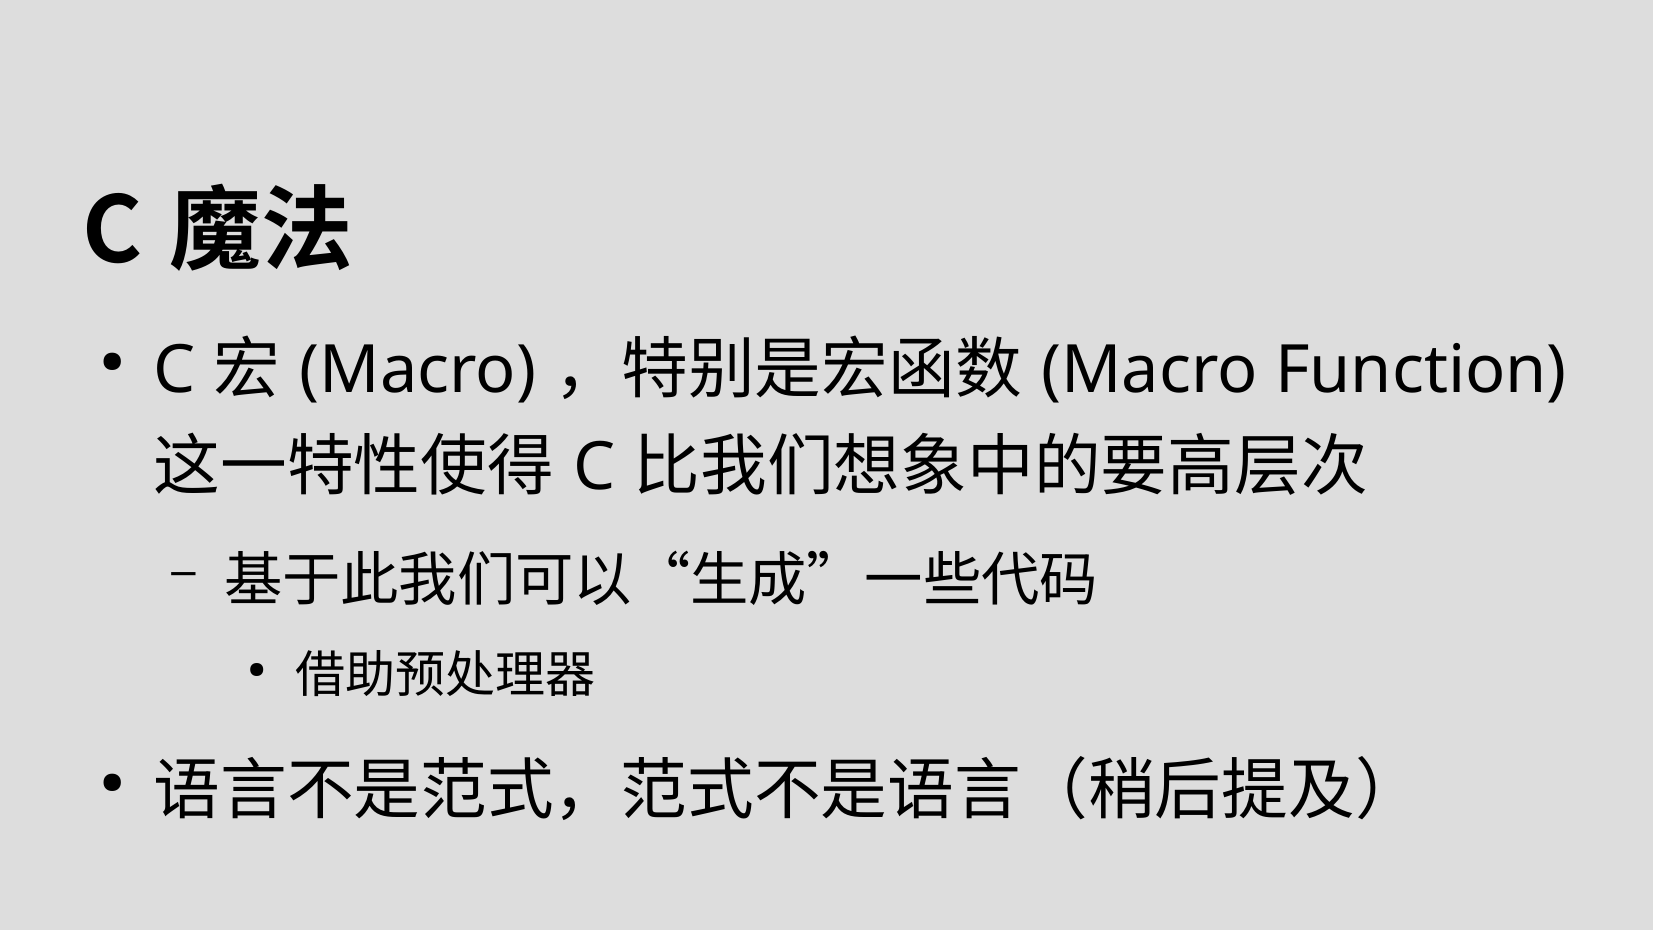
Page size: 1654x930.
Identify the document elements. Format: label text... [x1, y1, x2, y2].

list C宏(Macro)，特别是宏函数(Macro Function)这一特性使得C比我们想象中的要高层次 基于此我们可以“生成”一些代码 借助预处理器 语言不是范式，范式不是语言（稍后提及） [82, 315, 1571, 855]
title C魔法 [82, 144, 1571, 301]
